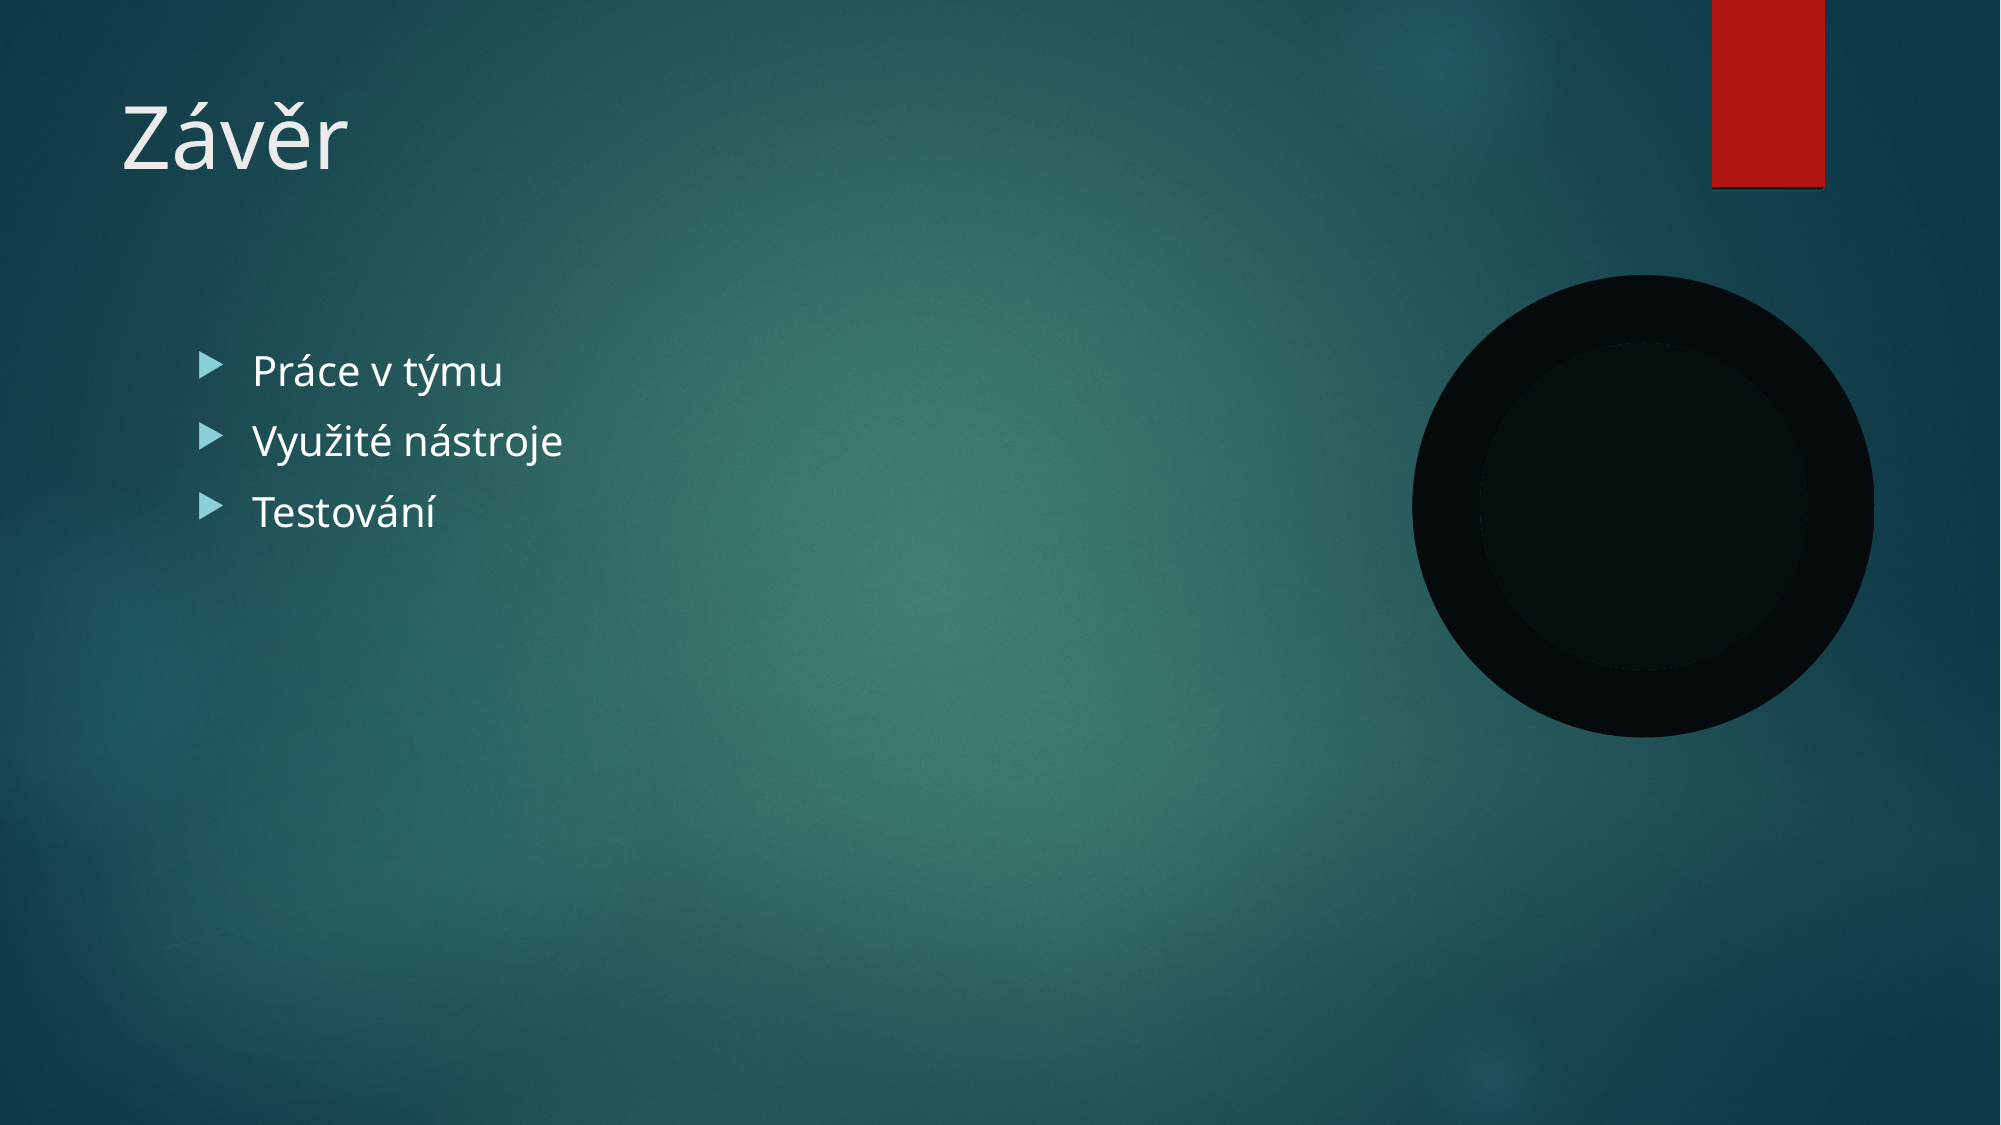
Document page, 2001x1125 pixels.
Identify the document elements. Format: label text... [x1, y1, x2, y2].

list Práce v týmu Využité nástroje Testování [181, 336, 1649, 1026]
title Závěr [106, 74, 1649, 305]
